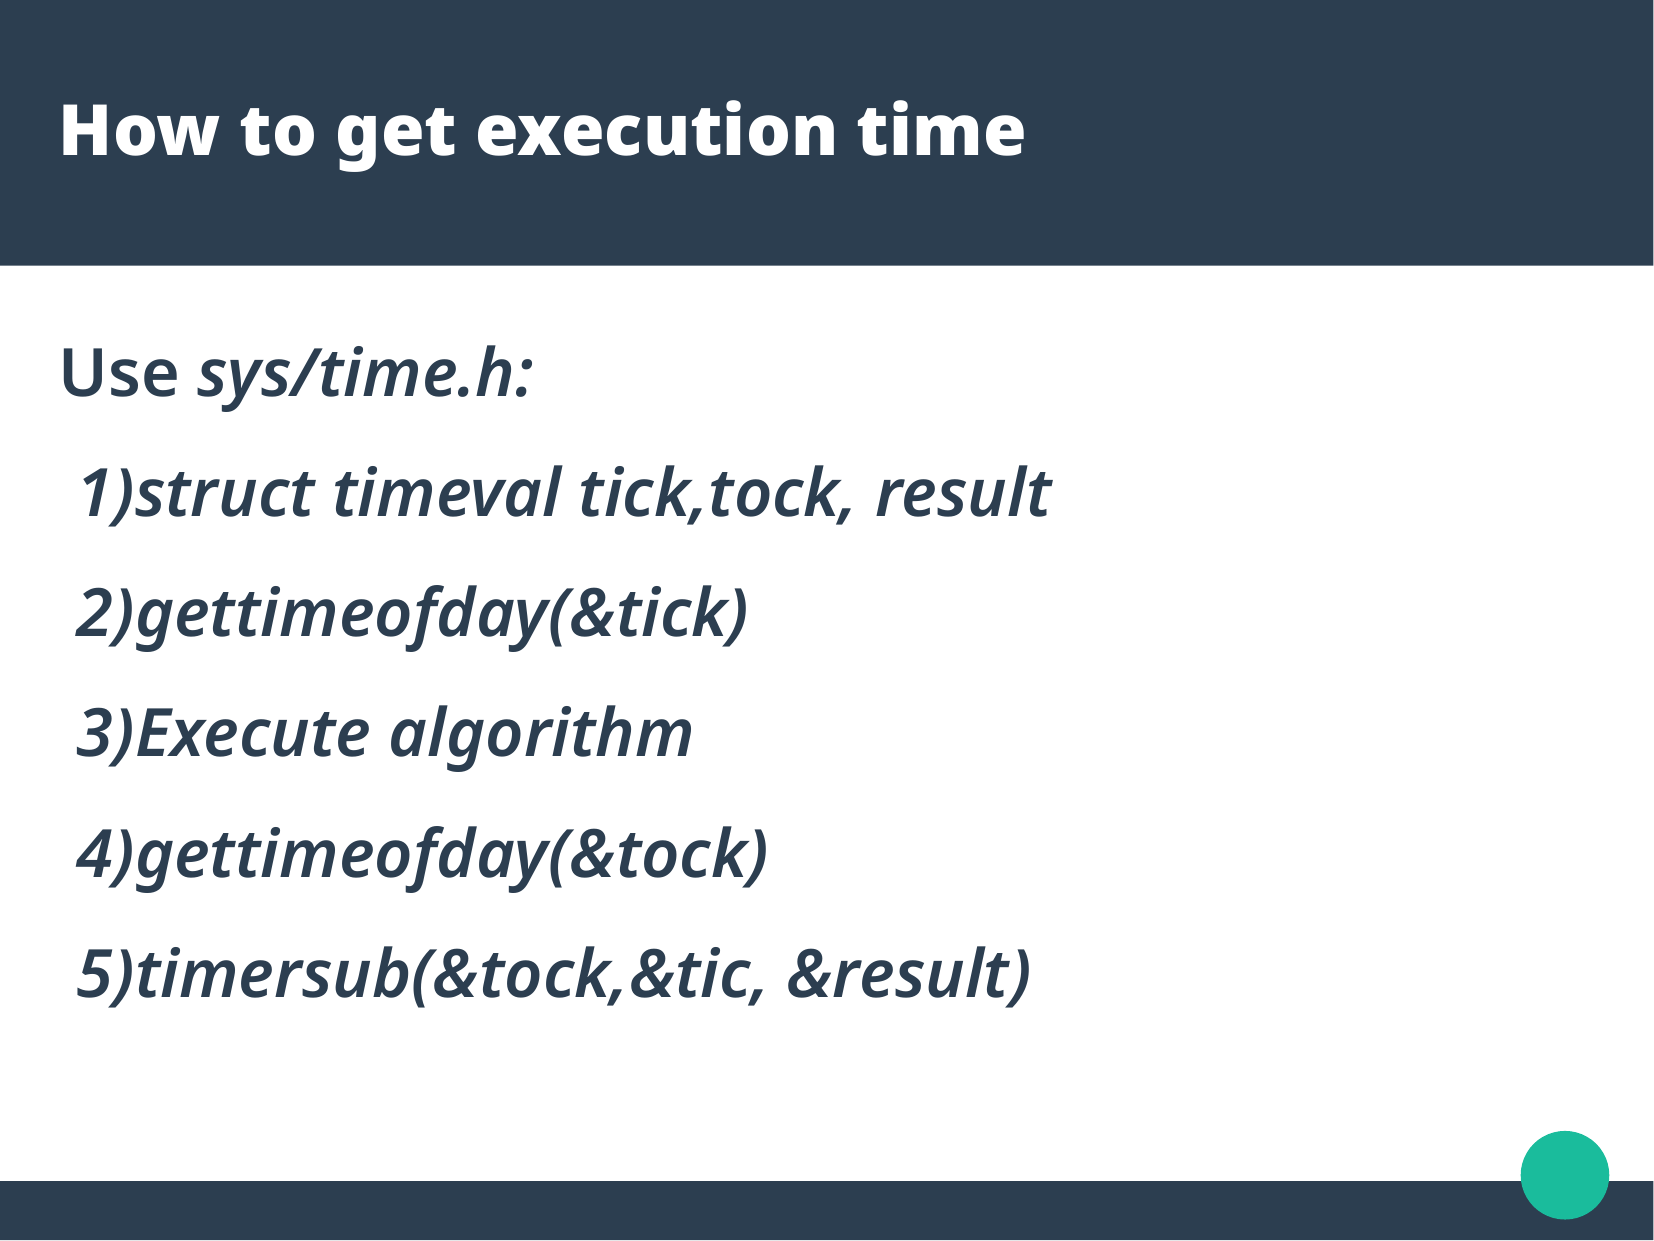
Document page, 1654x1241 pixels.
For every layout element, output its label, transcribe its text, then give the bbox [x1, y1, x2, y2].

list Use sys/time.h: struct timeval tick,tock, result gettimeofday(&tick) Execute algorithm gettimeofday(&tock) timersub(&tock,&tic, &result) [59, 324, 1595, 1152]
title How to get execution time [59, 49, 1595, 207]
